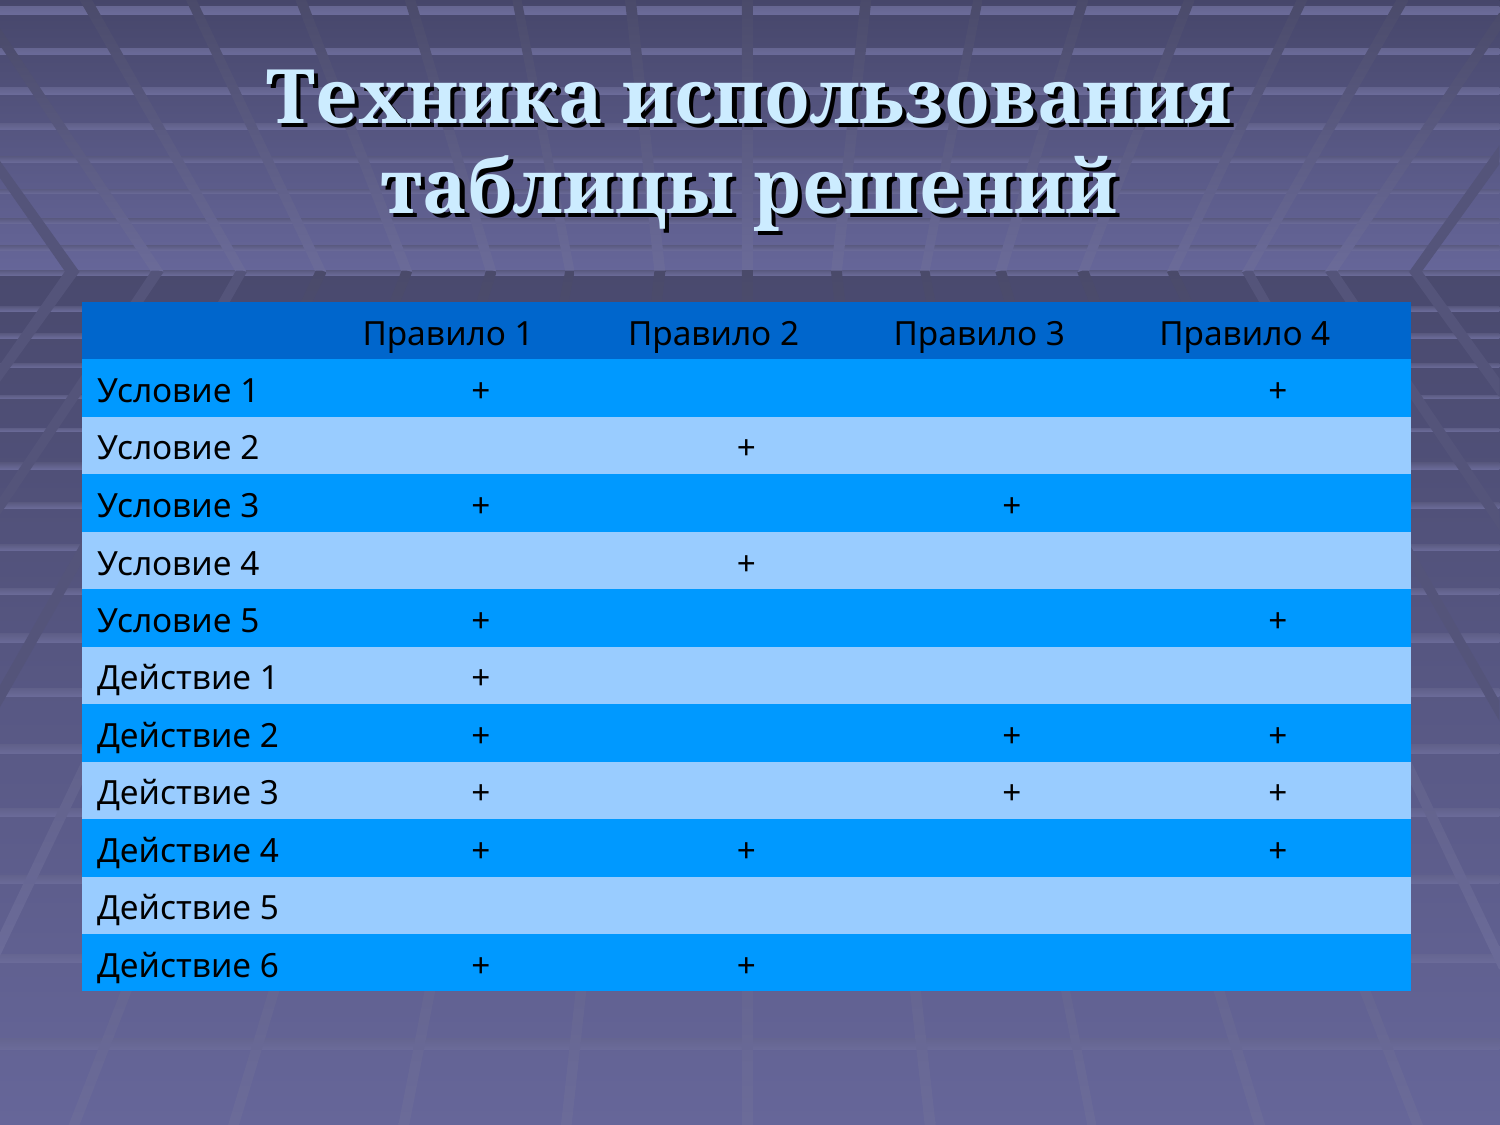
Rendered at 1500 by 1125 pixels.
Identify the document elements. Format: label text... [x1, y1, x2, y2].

table_cell [879, 417, 1145, 474]
table_cell + [348, 934, 613, 991]
table_cell [348, 417, 613, 474]
table_cell Условие 1 [82, 359, 348, 417]
table_cell [1145, 417, 1411, 474]
table_cell Действие 2 [82, 704, 348, 762]
table_cell [879, 934, 1145, 991]
table_cell Условие 3 [82, 474, 348, 532]
table_cell [613, 589, 879, 647]
table_cell [348, 877, 613, 934]
table_cell Действие 1 [82, 647, 348, 704]
table_cell Действие 6 [82, 934, 348, 991]
table_cell Действие 4 [82, 819, 348, 877]
table_cell [879, 877, 1145, 934]
table_cell + [348, 359, 613, 417]
table_cell + [348, 819, 613, 877]
table_cell [1145, 877, 1411, 934]
table_cell Условие 2 [82, 417, 348, 474]
table_cell + [348, 474, 613, 532]
chart [225, 280, 1440, 995]
table_cell [1145, 532, 1411, 589]
table_header Правило 3 [879, 302, 1145, 359]
table_cell [1145, 474, 1411, 532]
table_cell [879, 359, 1145, 417]
table_cell + [879, 704, 1145, 762]
table_cell [879, 532, 1145, 589]
table_cell + [613, 532, 879, 589]
table_cell [613, 647, 879, 704]
table_cell [613, 704, 879, 762]
table_cell [879, 589, 1145, 647]
table_cell + [348, 704, 613, 762]
table_cell + [1145, 359, 1411, 417]
table_cell Условие 4 [82, 532, 348, 589]
table_cell Действие 3 [82, 762, 348, 819]
table_cell [1145, 647, 1411, 704]
table_cell [613, 762, 879, 819]
table_header [82, 302, 348, 359]
table_header Правило 4 [1145, 302, 1411, 359]
table_cell [613, 359, 879, 417]
table_cell + [879, 474, 1145, 532]
table_header Правило 2 [613, 302, 879, 359]
table_cell [613, 877, 879, 934]
table_cell Действие 5 [82, 877, 348, 934]
table_cell + [613, 934, 879, 991]
table_cell + [348, 589, 613, 647]
table_cell [1145, 934, 1411, 991]
title Техника использования таблицы решений [74, 13, 1424, 264]
table_header Правило 1 [348, 302, 613, 359]
table_cell + [613, 819, 879, 877]
table_cell + [348, 762, 613, 819]
table_cell Условие 5 [82, 589, 348, 647]
table_cell [879, 819, 1145, 877]
table_cell [613, 474, 879, 532]
table_cell + [1145, 704, 1411, 762]
table_cell + [879, 762, 1145, 819]
table_cell + [1145, 589, 1411, 647]
table_cell + [1145, 762, 1411, 819]
table_cell [348, 532, 613, 589]
table_cell [879, 647, 1145, 704]
table_cell + [348, 647, 613, 704]
table_cell + [1145, 819, 1411, 877]
table_cell + [613, 417, 879, 474]
